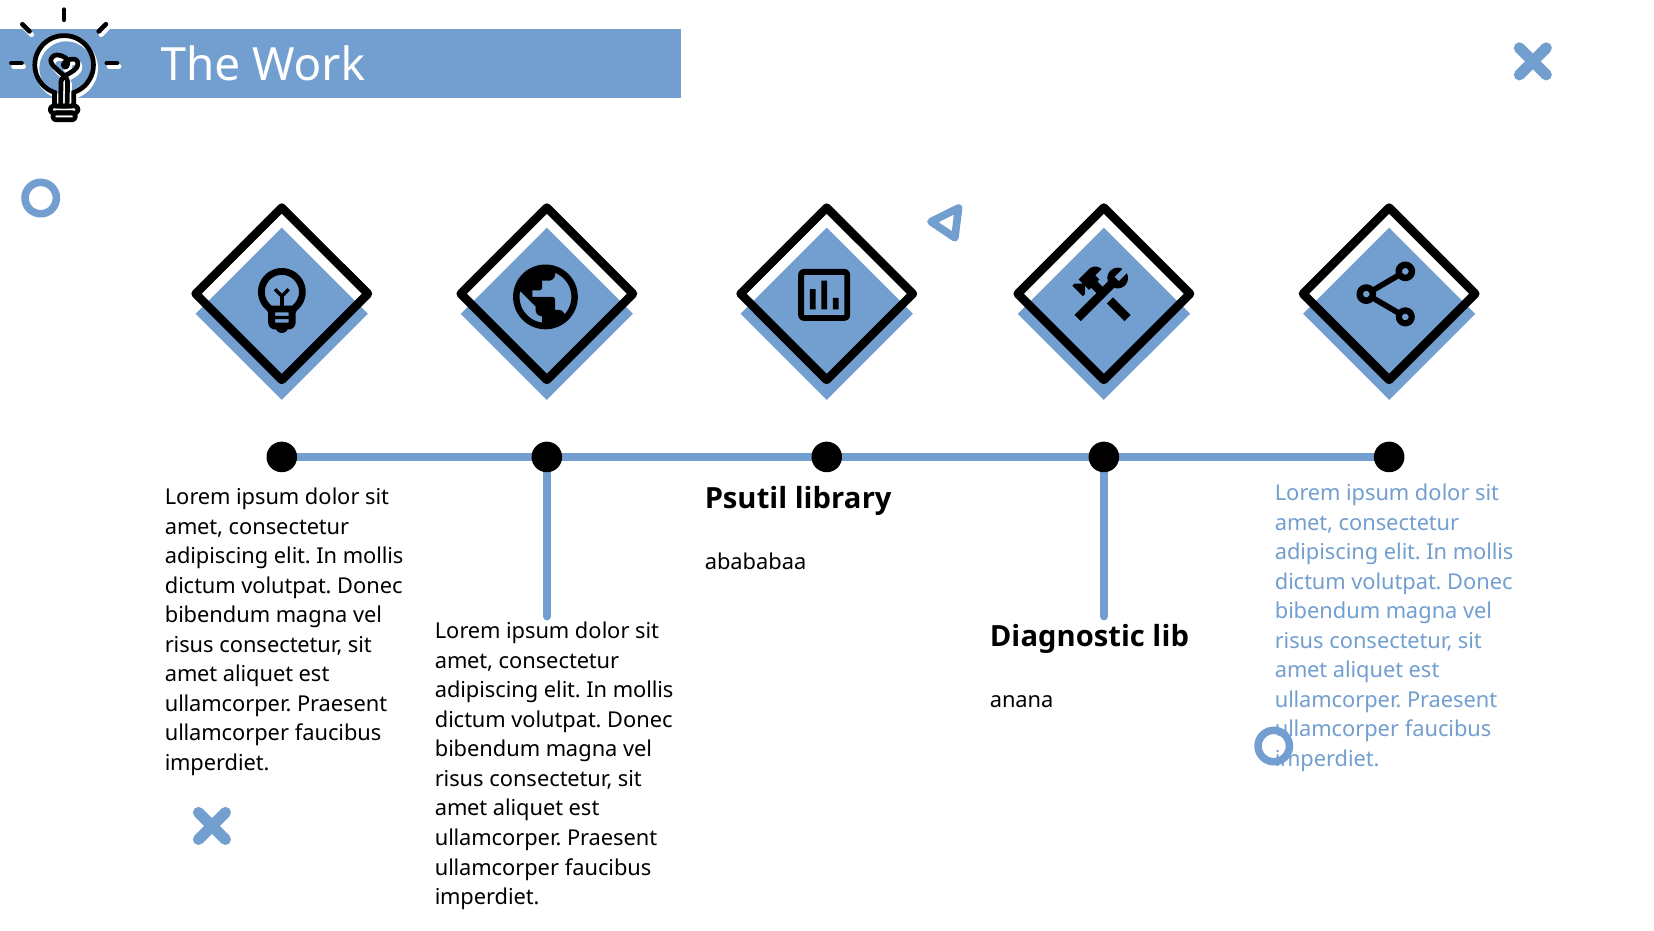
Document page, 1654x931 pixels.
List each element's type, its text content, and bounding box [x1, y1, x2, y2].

text_box [811, 441, 842, 473]
text_box Psutil library abababaa [704, 477, 945, 773]
text_box [1017, 307, 1191, 400]
text_box [209, 227, 355, 373]
text_box [754, 227, 900, 373]
title The Work [160, 22, 607, 103]
text_box [474, 227, 620, 372]
text_box [195, 307, 368, 400]
text_box [460, 307, 633, 400]
text_box Lorem ipsum dolor sit amet, consectetur adipiscing elit. In mollis dictum volutpat. Donec bibendum magna vel risus consectetur, sit amet aliquet est ullamcorper. Praesent ullamcorper faucibus imperdiet. [164, 481, 405, 777]
text_box [1031, 227, 1177, 372]
text_box Lorem ipsum dolor sit amet, consectetur adipiscing elit. In mollis dictum volutpat. Donec bibendum magna vel risus consectetur, sit amet aliquet est ullamcorper. Praesent ullamcorper faucibus imperdiet. [1274, 477, 1515, 773]
text_box [740, 307, 913, 400]
text_box Lorem ipsum dolor sit amet, consectetur adipiscing elit. In mollis dictum volutpat. Donec bibendum magna vel risus consectetur, sit amet aliquet est ullamcorper. Praesent ullamcorper faucibus imperdiet. [434, 615, 675, 911]
text_box [1303, 307, 1476, 400]
text_box [1316, 227, 1462, 372]
text_box Diagnostic lib anana [989, 615, 1230, 911]
text_box [531, 441, 563, 473]
text_box [266, 441, 297, 473]
text_box [1373, 441, 1405, 473]
text_box [1088, 441, 1120, 473]
